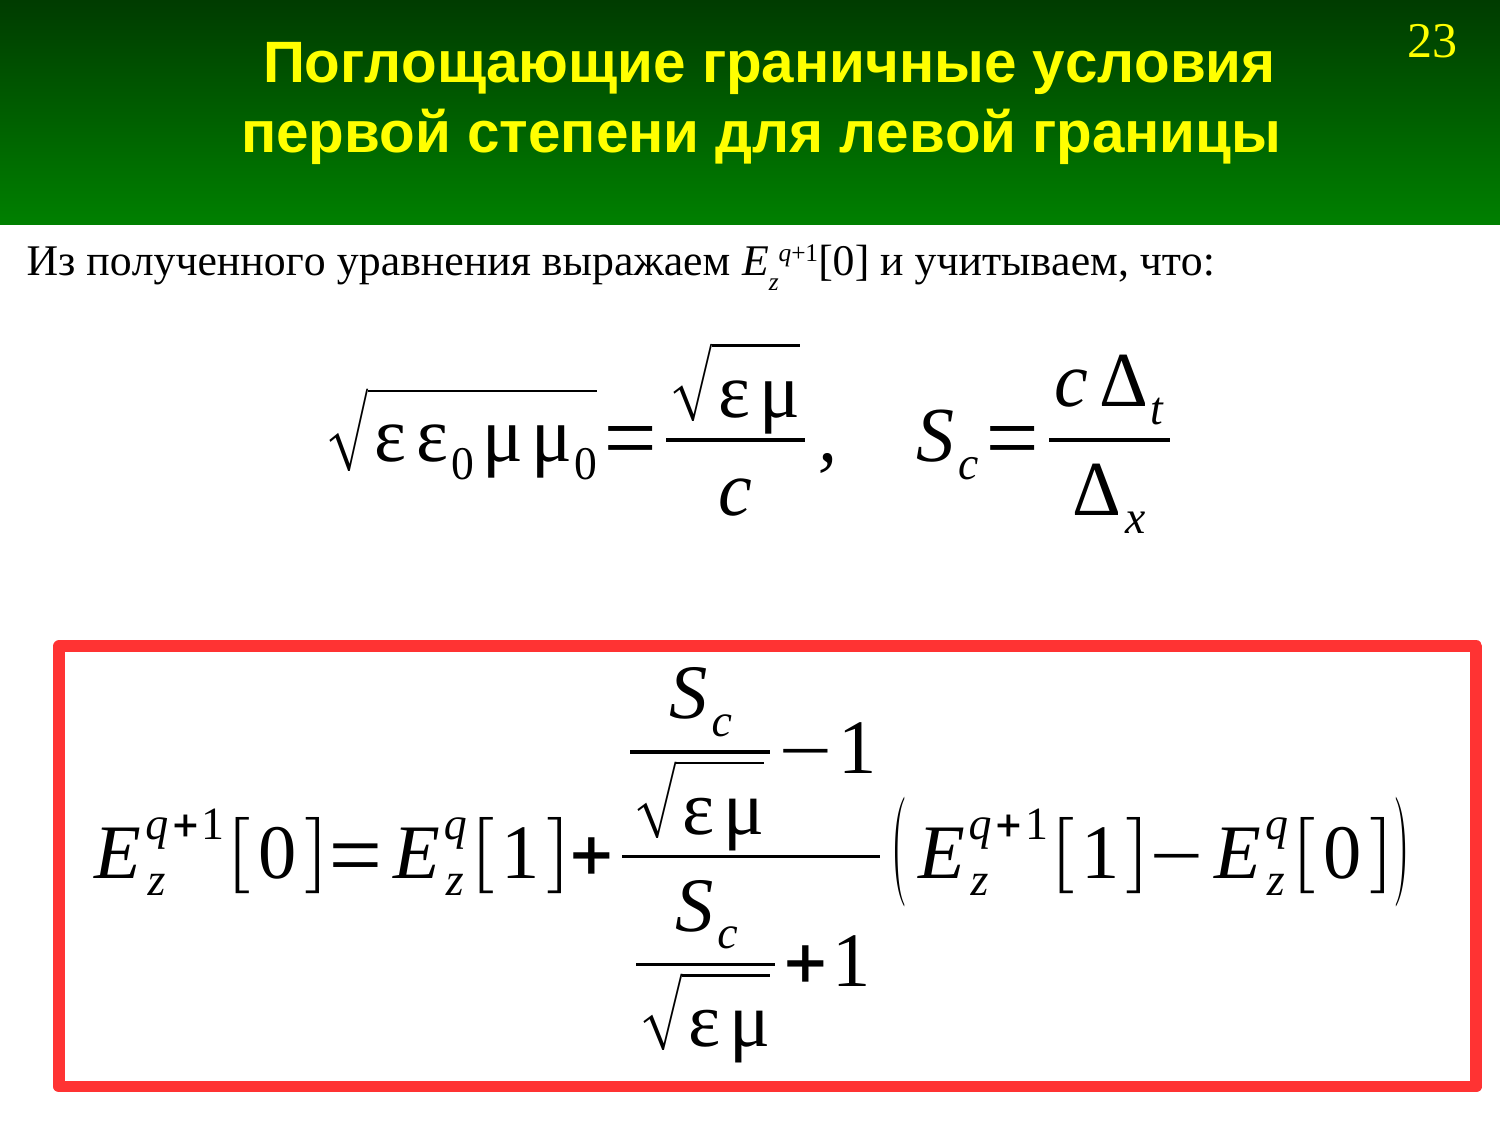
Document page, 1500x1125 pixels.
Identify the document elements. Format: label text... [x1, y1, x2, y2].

chart [294, 336, 1206, 544]
title Поглощающие граничные условия первой степени для левой границы [123, 0, 1399, 192]
text_box Из полученного уравнения выражаем Ezq+1[0] и учитываем, что: [11, 224, 1356, 303]
chart [65, 652, 1442, 1063]
